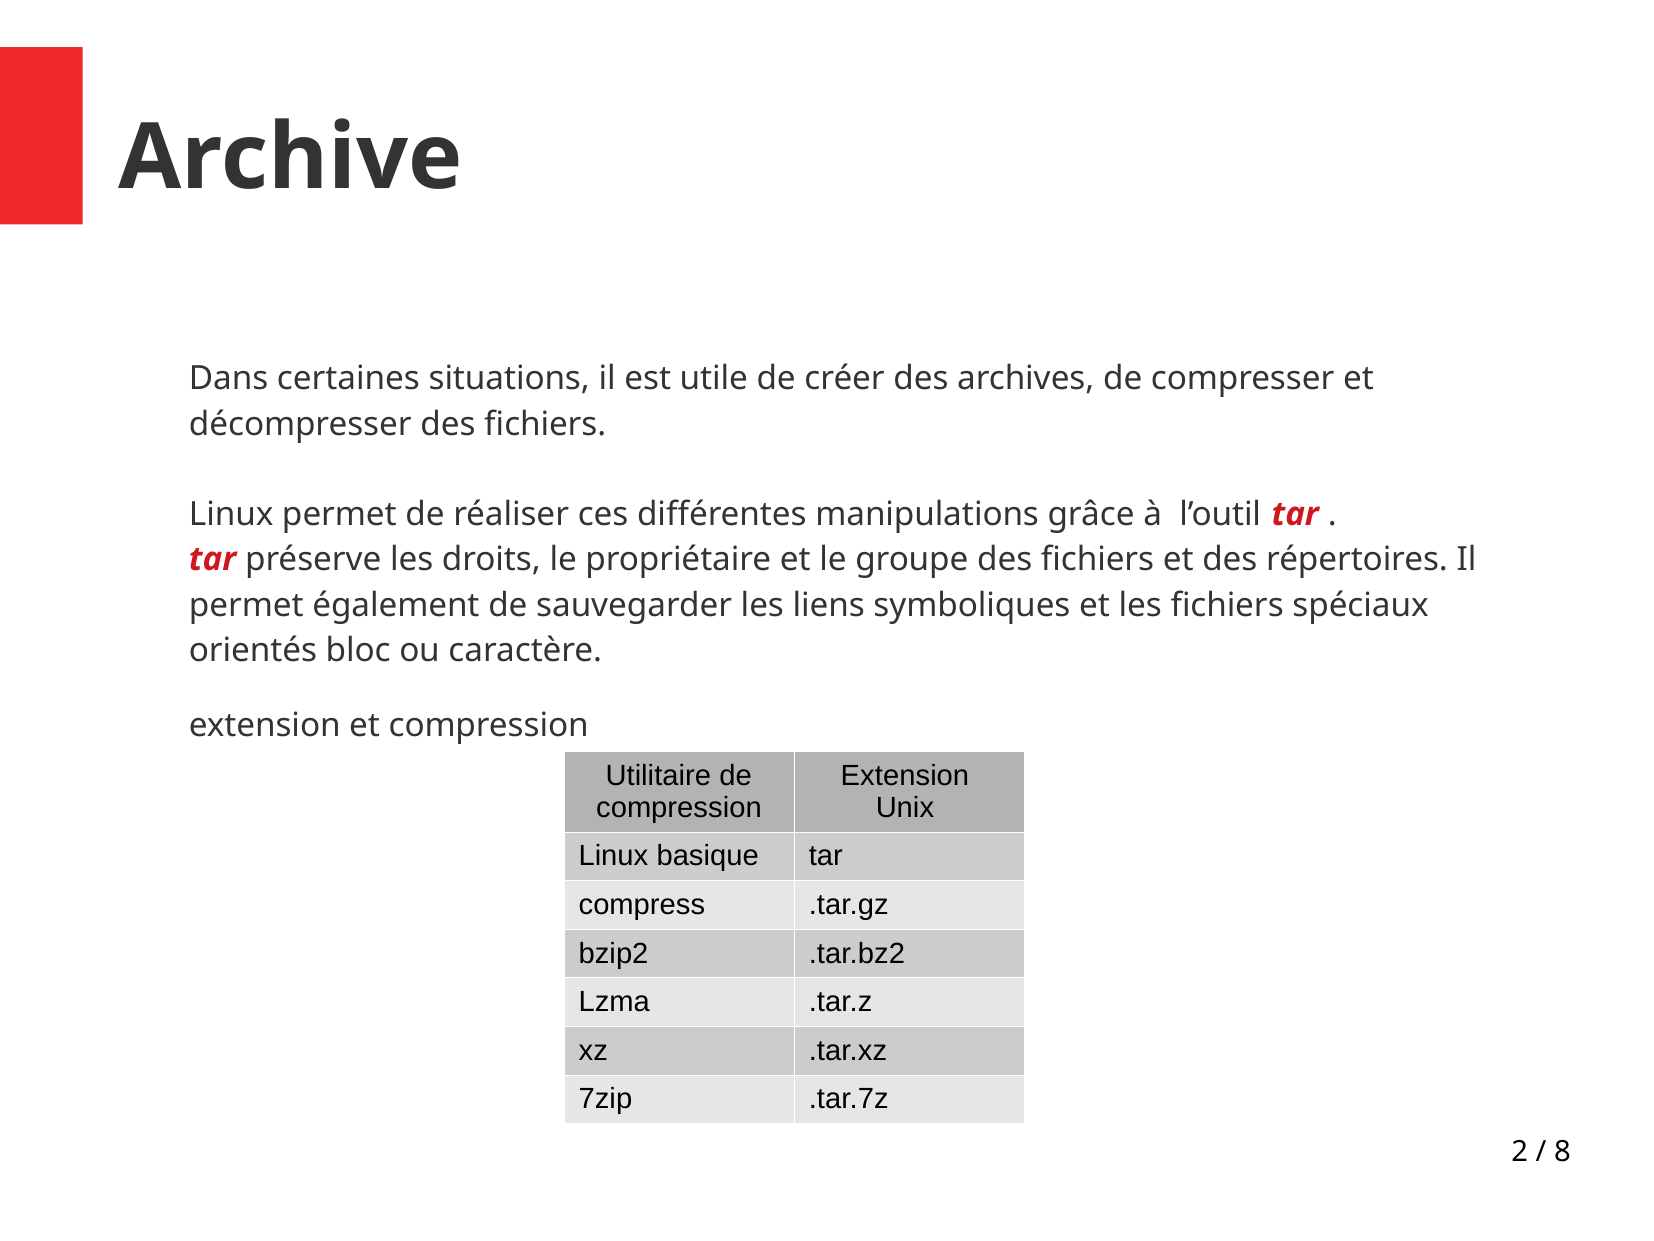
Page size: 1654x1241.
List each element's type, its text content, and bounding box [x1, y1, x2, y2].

table_cell .tar.z [795, 978, 1024, 1026]
table_cell .tar.bz2 [795, 930, 1024, 977]
table_cell Linux basique [565, 833, 794, 880]
table_cell .tar.7z [795, 1076, 1024, 1123]
table_cell .tar.gz [795, 881, 1024, 929]
table_cell tar [795, 833, 1024, 880]
table_header Utilitaire de compression [565, 752, 794, 832]
list Dans certaines situations, il est utile de créer des archives, de compresser et décompresser des fichiers. Linux permet de réaliser ces différentes manipulations grâce à l’outil tar . tar préserve les droits, le propriétaire et le groupe des fichiers et des répertoires. Il permet également de sauvegarder les liens symboliques et les fichiers spéciaux orientés bloc ou caractère. extension et compression [118, 354, 1536, 1074]
table_cell Lzma [565, 978, 794, 1026]
title Archive [118, 49, 1571, 257]
table_cell .tar.xz [795, 1027, 1024, 1075]
table_cell compress [565, 881, 794, 929]
table_cell bzip2 [565, 930, 794, 977]
table_cell xz [565, 1027, 794, 1075]
table_header Extension Unix [795, 752, 1024, 832]
table_cell 7zip [565, 1076, 794, 1123]
